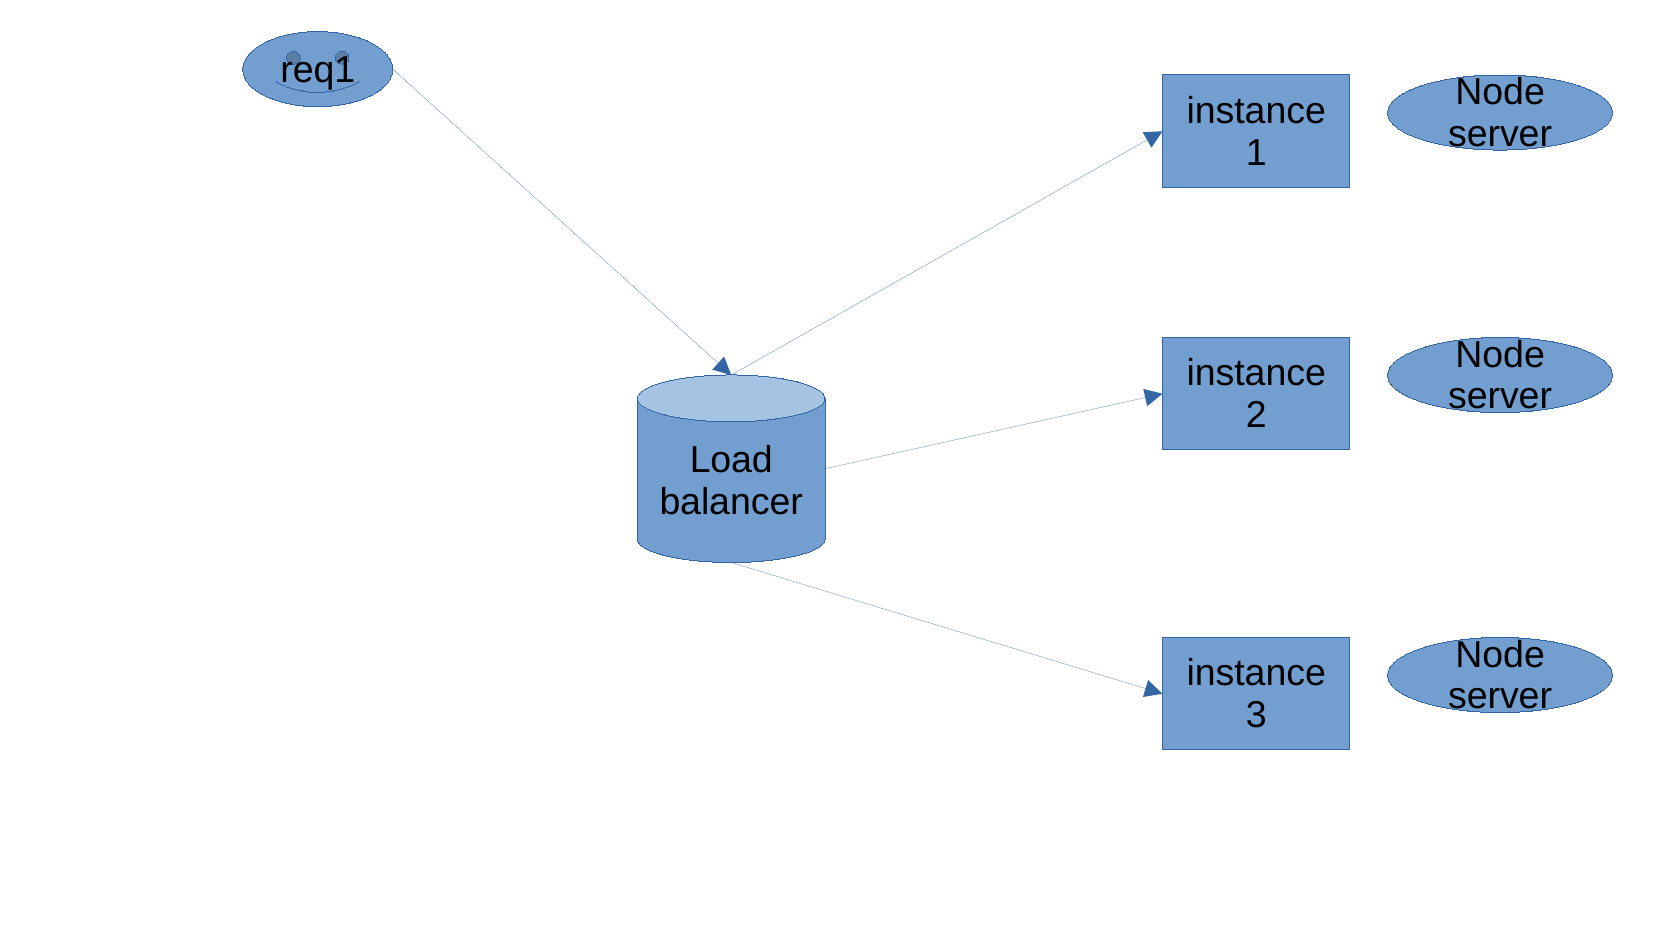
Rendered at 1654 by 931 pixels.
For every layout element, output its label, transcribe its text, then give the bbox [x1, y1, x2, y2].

text_box Load balancer [637, 399, 826, 563]
text_box instance1 [1162, 74, 1350, 188]
text_box Node server [1387, 75, 1613, 151]
text_box instance2 [1162, 337, 1350, 450]
text_box Node server [1387, 637, 1613, 713]
text_box instance3 [1162, 637, 1350, 750]
text_box req1 [242, 31, 393, 107]
text_box Node server [1387, 337, 1613, 413]
